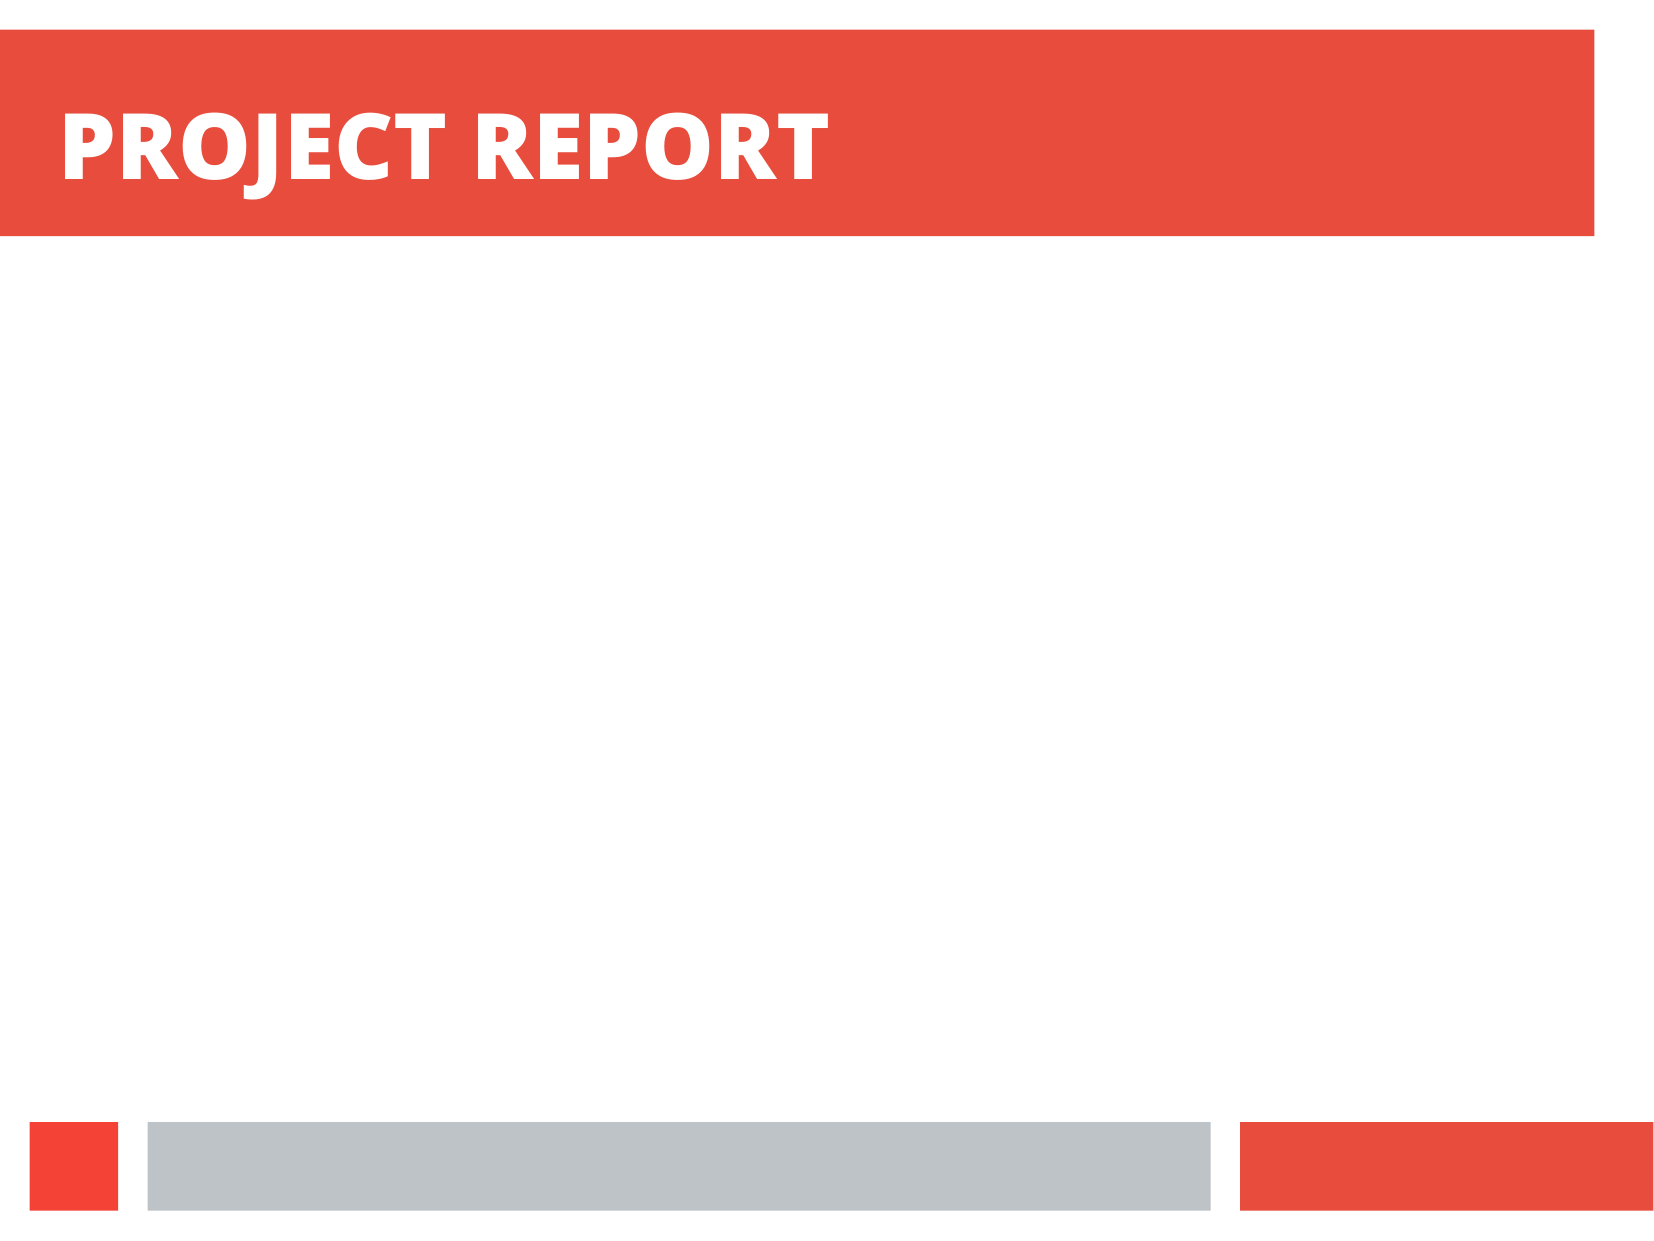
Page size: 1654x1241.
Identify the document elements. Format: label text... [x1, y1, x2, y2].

title PROJECT REPORT [59, 59, 1595, 207]
